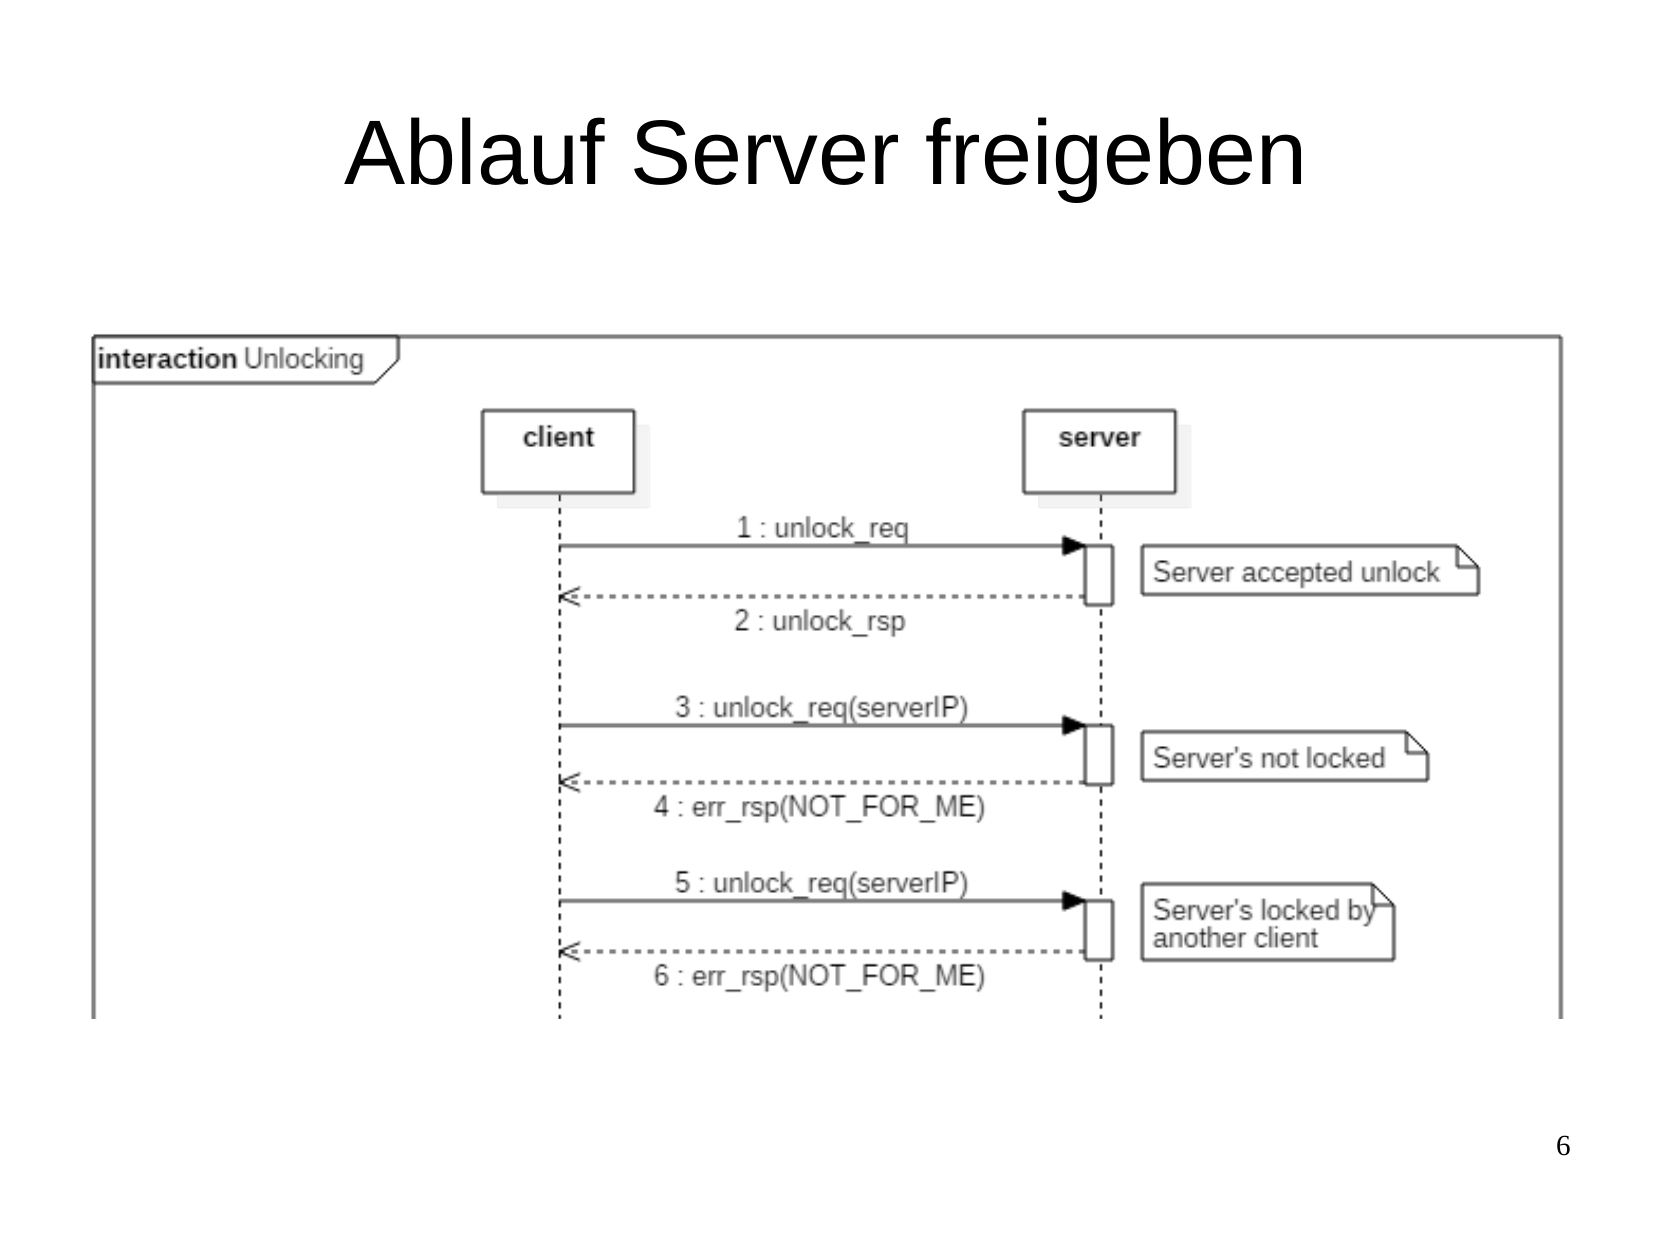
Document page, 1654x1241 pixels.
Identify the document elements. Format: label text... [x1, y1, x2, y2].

picture [88, 316, 1565, 1019]
title Ablauf Server freigeben [82, 49, 1571, 257]
